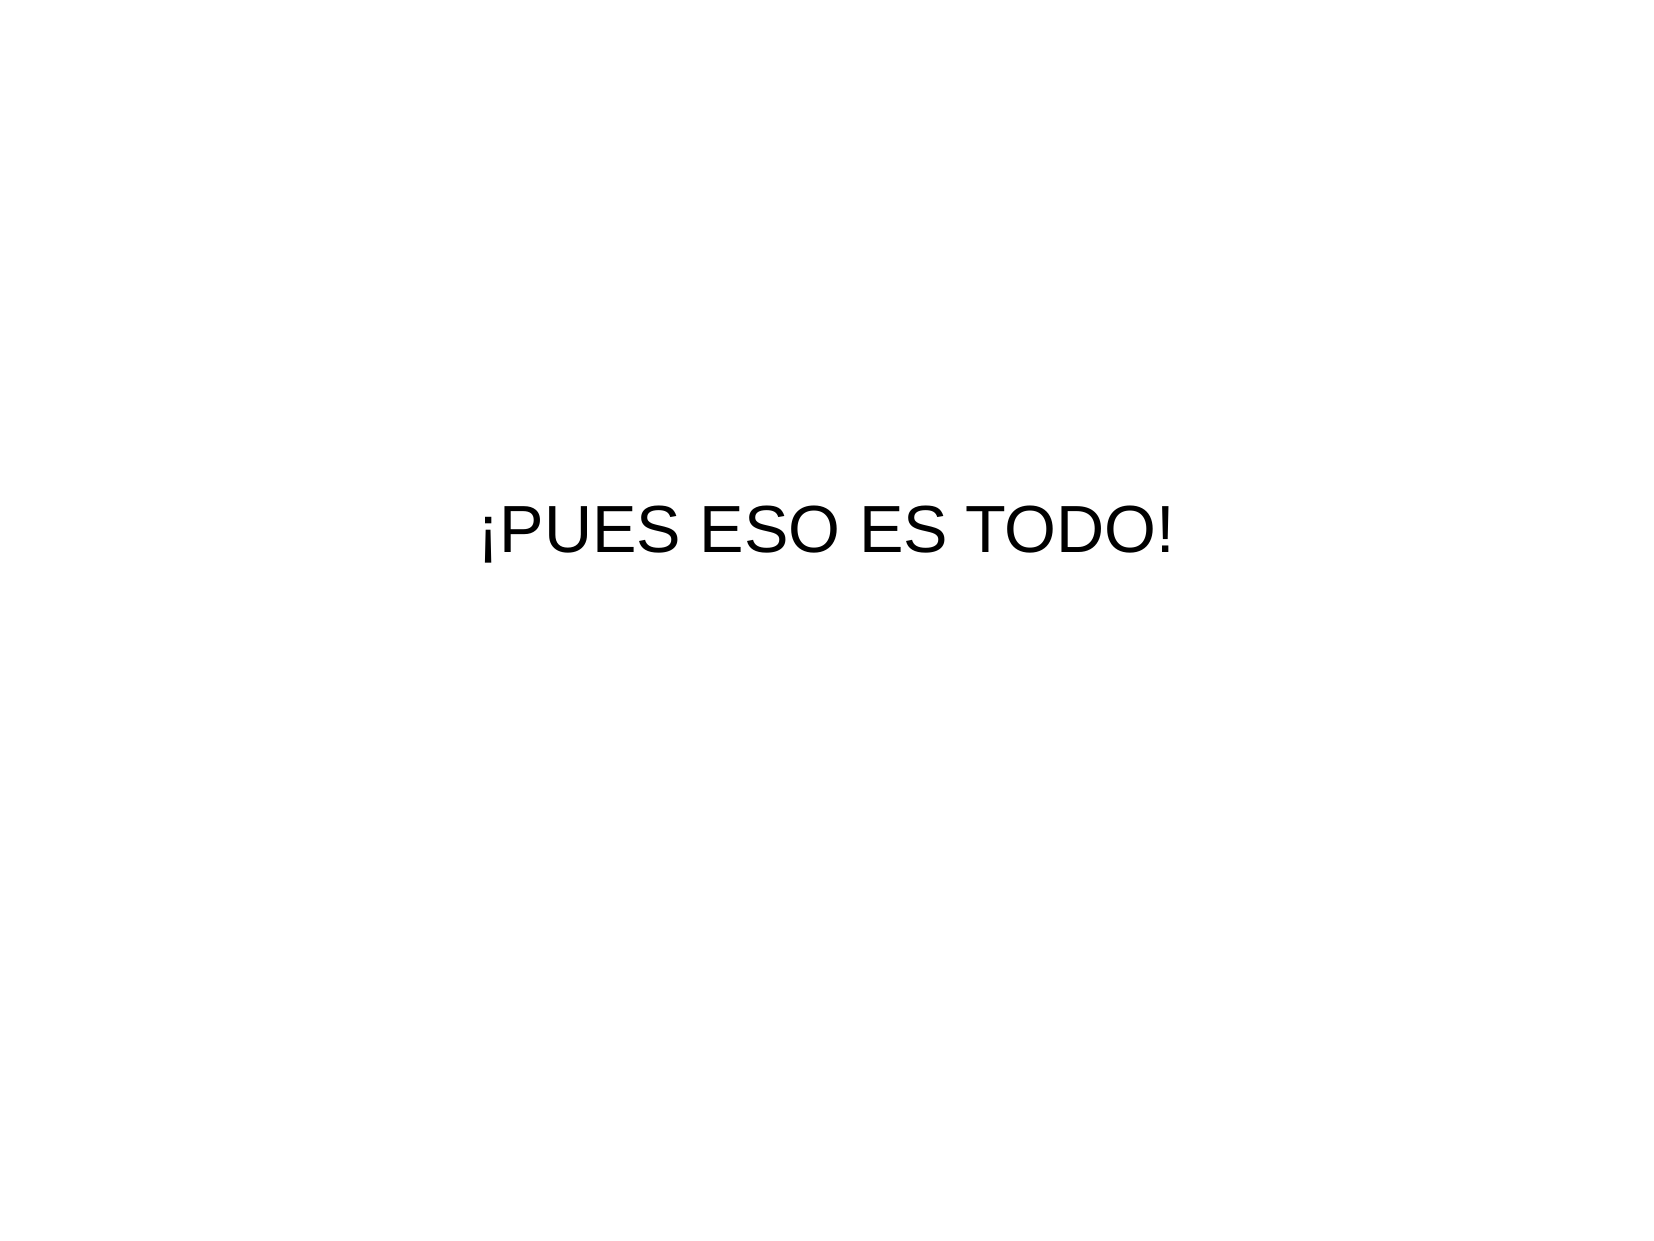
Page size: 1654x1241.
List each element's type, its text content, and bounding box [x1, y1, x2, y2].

subtitle ¡PUES ESO ES TODO! [82, 49, 1571, 1010]
